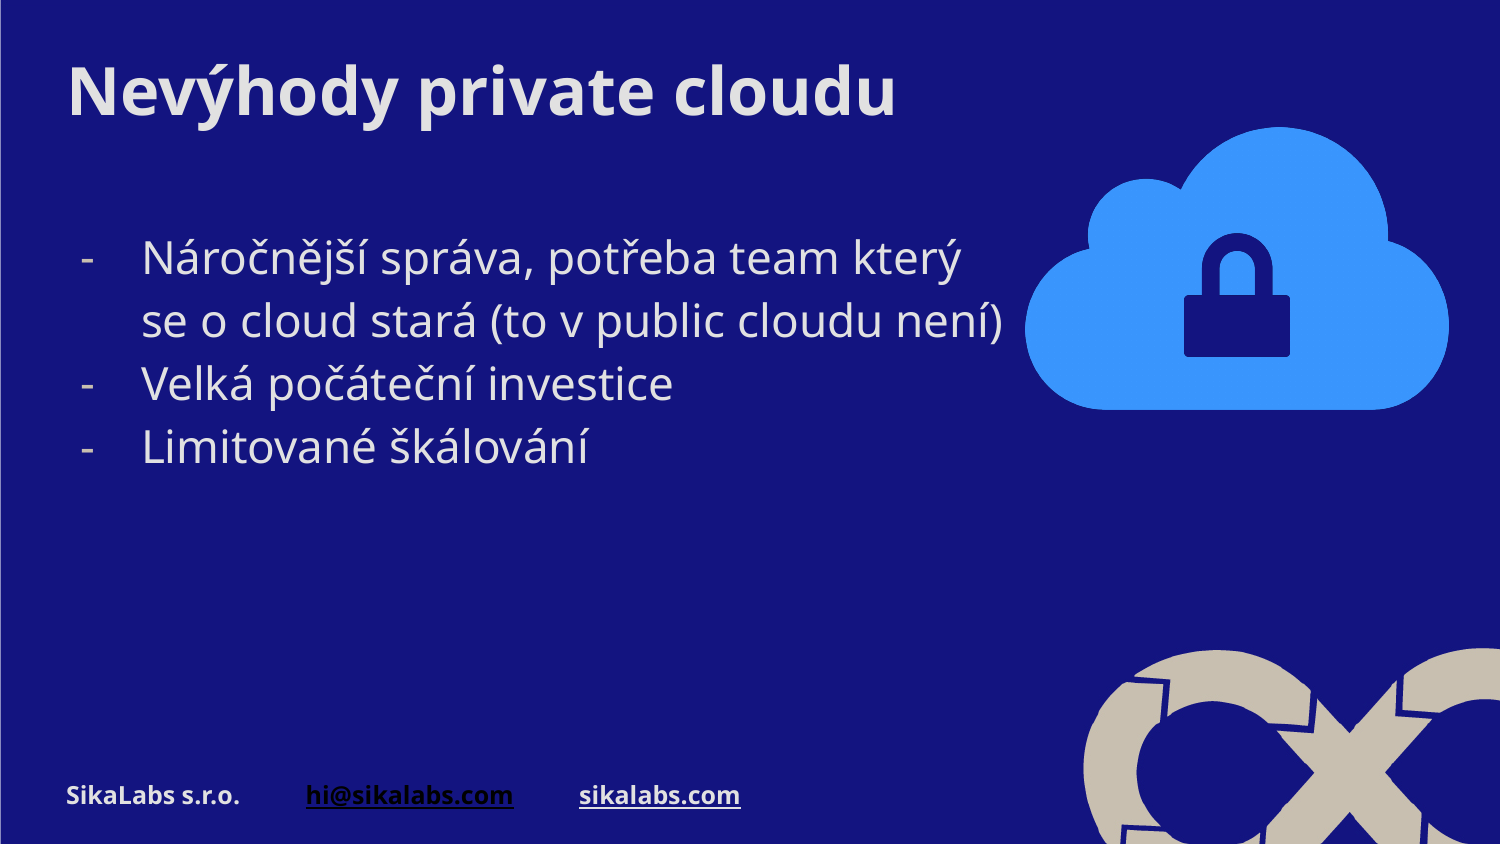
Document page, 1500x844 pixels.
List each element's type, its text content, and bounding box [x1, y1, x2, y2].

list Náročnější správa, potřeba team který se o cloud stará (to v public cloudu není) Velká počáteční investice Limitované škálování [51, 205, 1437, 688]
title Nevýhody private cloudu [51, 33, 1449, 128]
picture [0, 0, 1500, 844]
